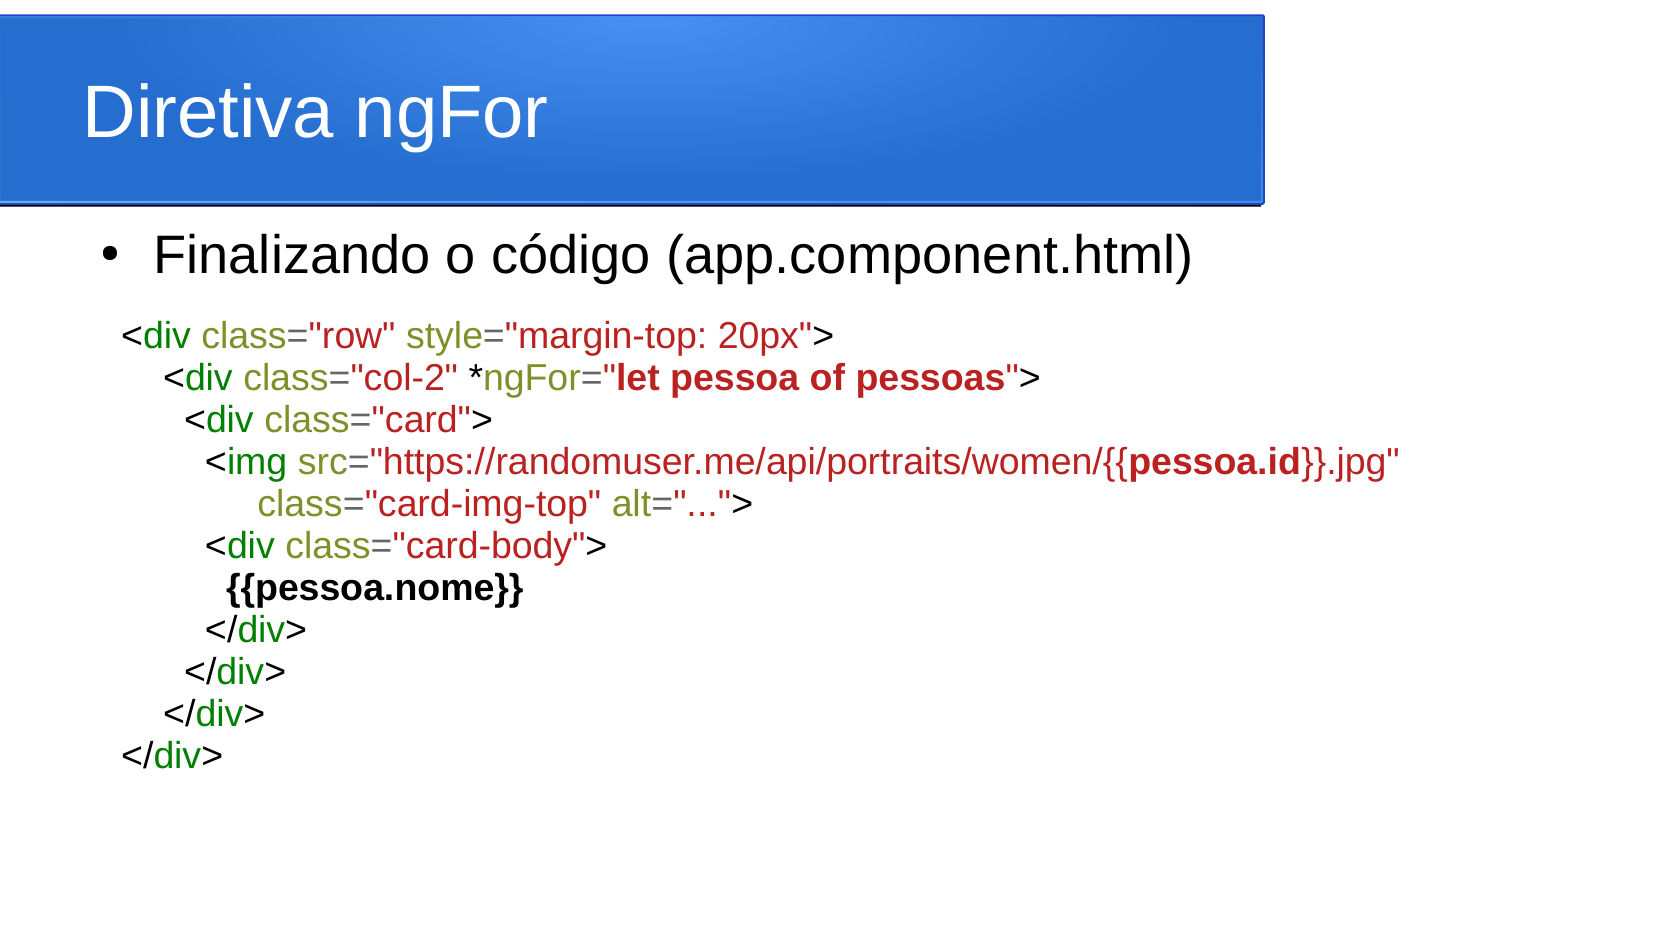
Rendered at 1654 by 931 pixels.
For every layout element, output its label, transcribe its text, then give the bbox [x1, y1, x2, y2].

list Finalizando o código (app.component.html) [82, 224, 1571, 764]
title Diretiva ngFor [82, 35, 1235, 189]
text_box <div class="row" style="margin-top: 20px"> <div class="col-2" *ngFor="let pessoa of pessoas"> <div class="card"> <img src="https://randomuser.me/api/portraits/women/{{pessoa.id}}.jpg" class="card-img-top" alt="..."> <div class="card-body"> {{pessoa.nome}} </div> </div> </div> </div> [106, 307, 1418, 784]
